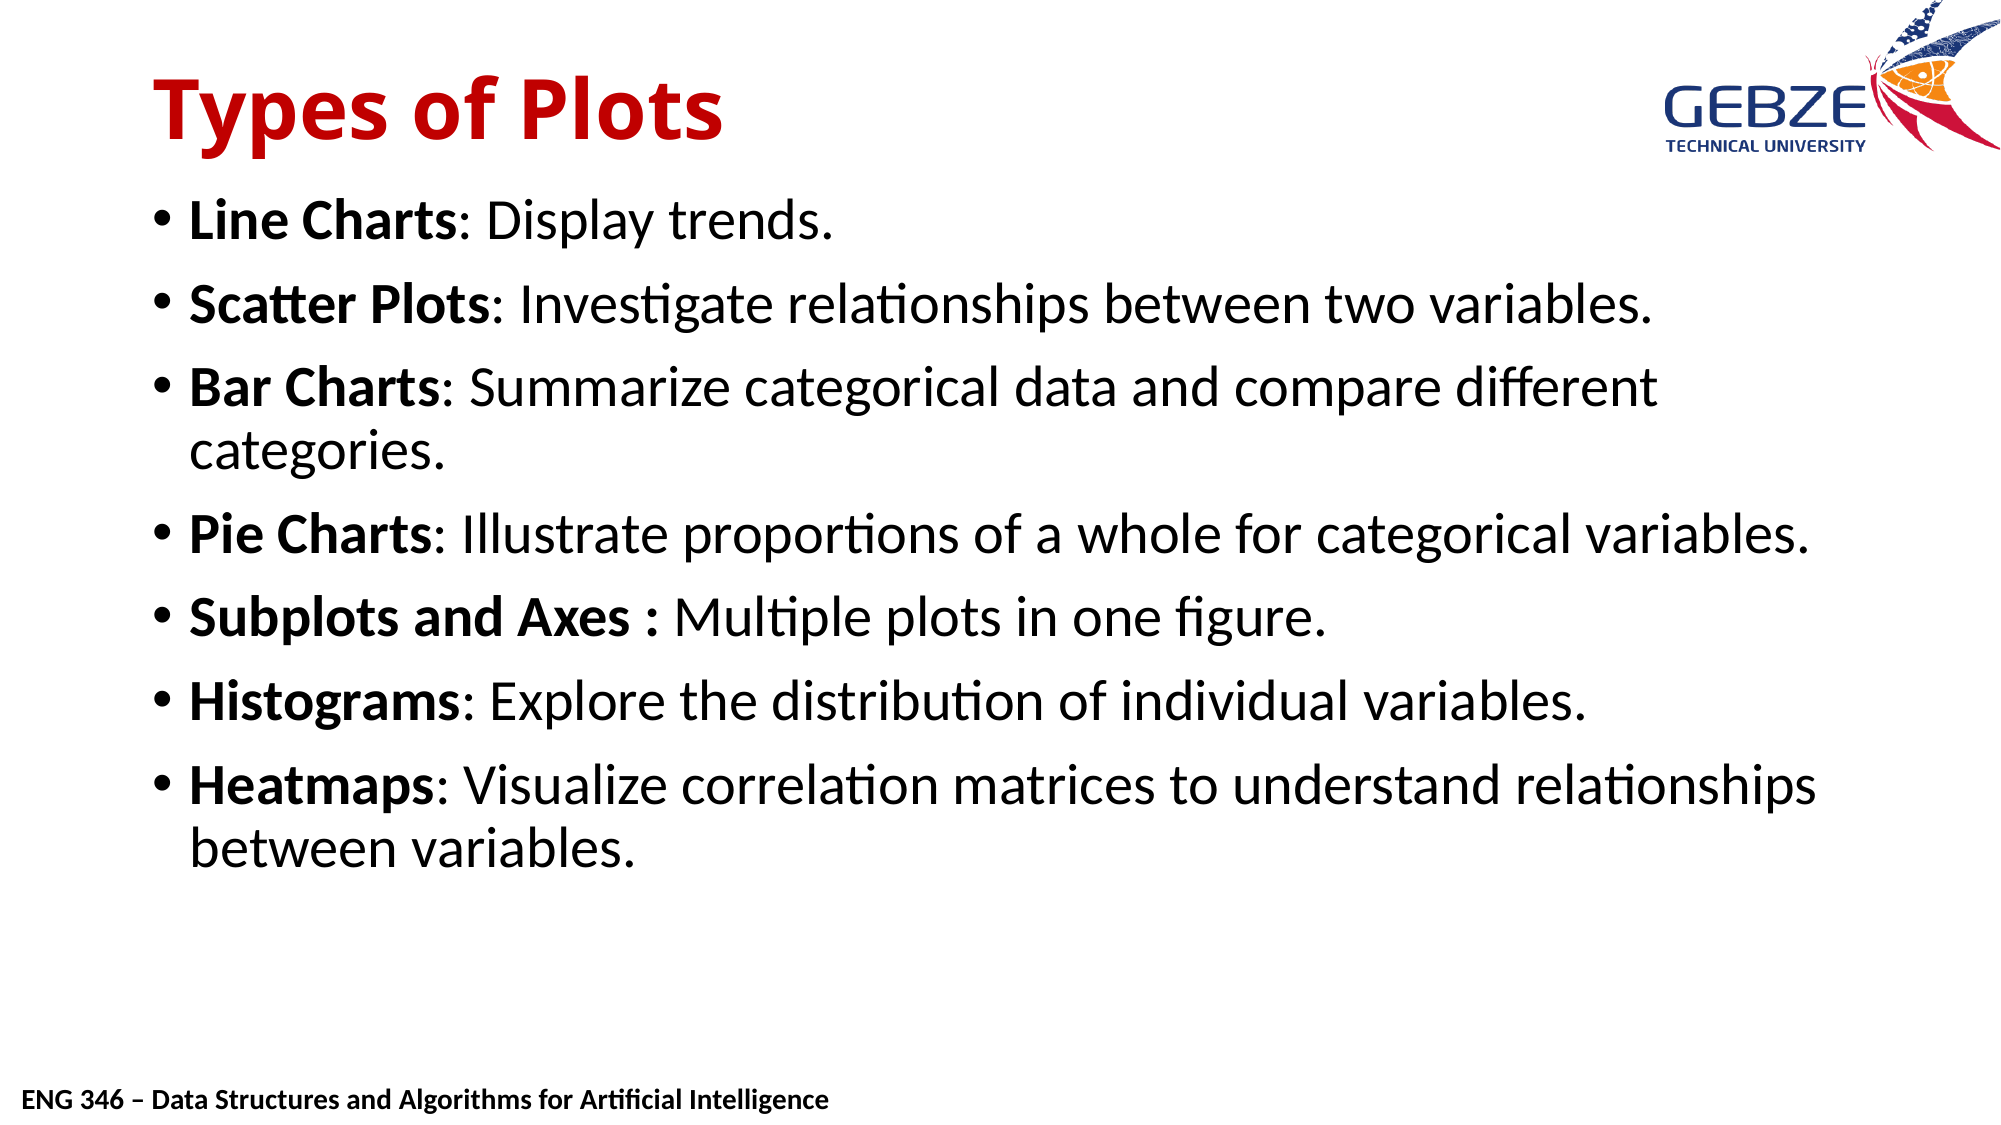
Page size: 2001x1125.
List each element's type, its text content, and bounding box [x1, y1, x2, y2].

picture [1665, 0, 2001, 152]
list Line Charts: Display trends. Scatter Plots: Investigate relationships between two variables. Bar Charts: Summarize categorical data and compare different categories. Pie Charts: Illustrate proportions of a whole for categorical variables. Subplots and Axes : Multiple plots in one figure. Histograms: Explore the distribution of individual variables. Heatmaps: Visualize correlation matrices to understand relationships between variables. [137, 181, 1863, 1013]
title Types of Plots [137, 59, 1863, 166]
